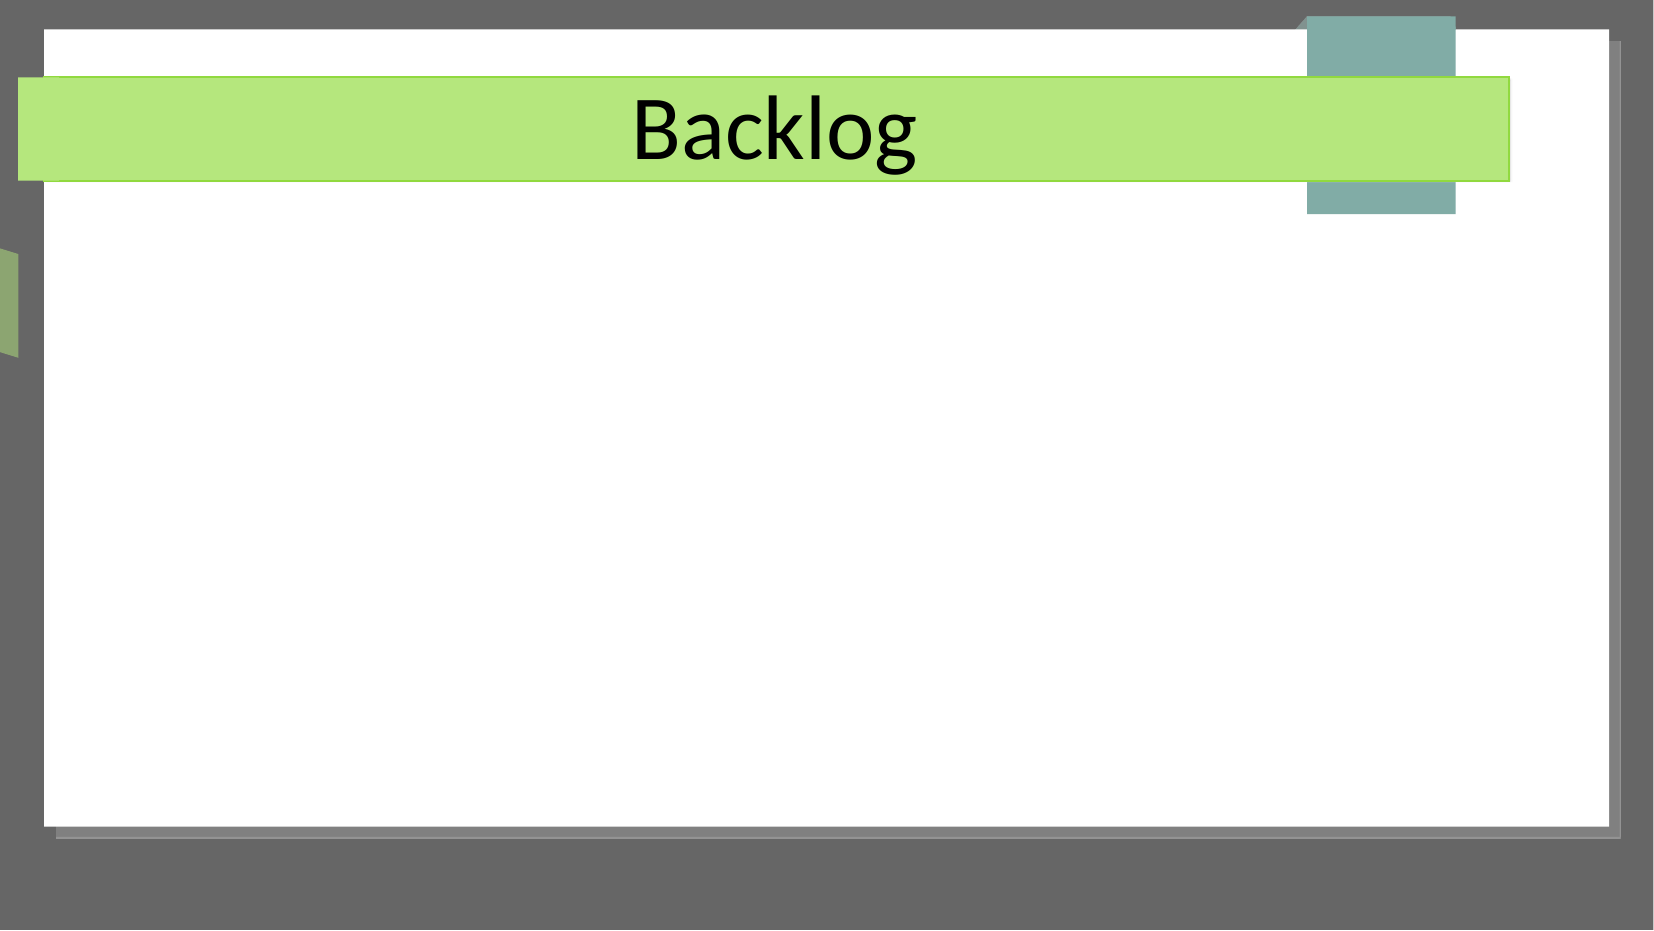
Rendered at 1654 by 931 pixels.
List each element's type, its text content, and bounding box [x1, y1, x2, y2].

text_box Backlog [616, 60, 1242, 233]
